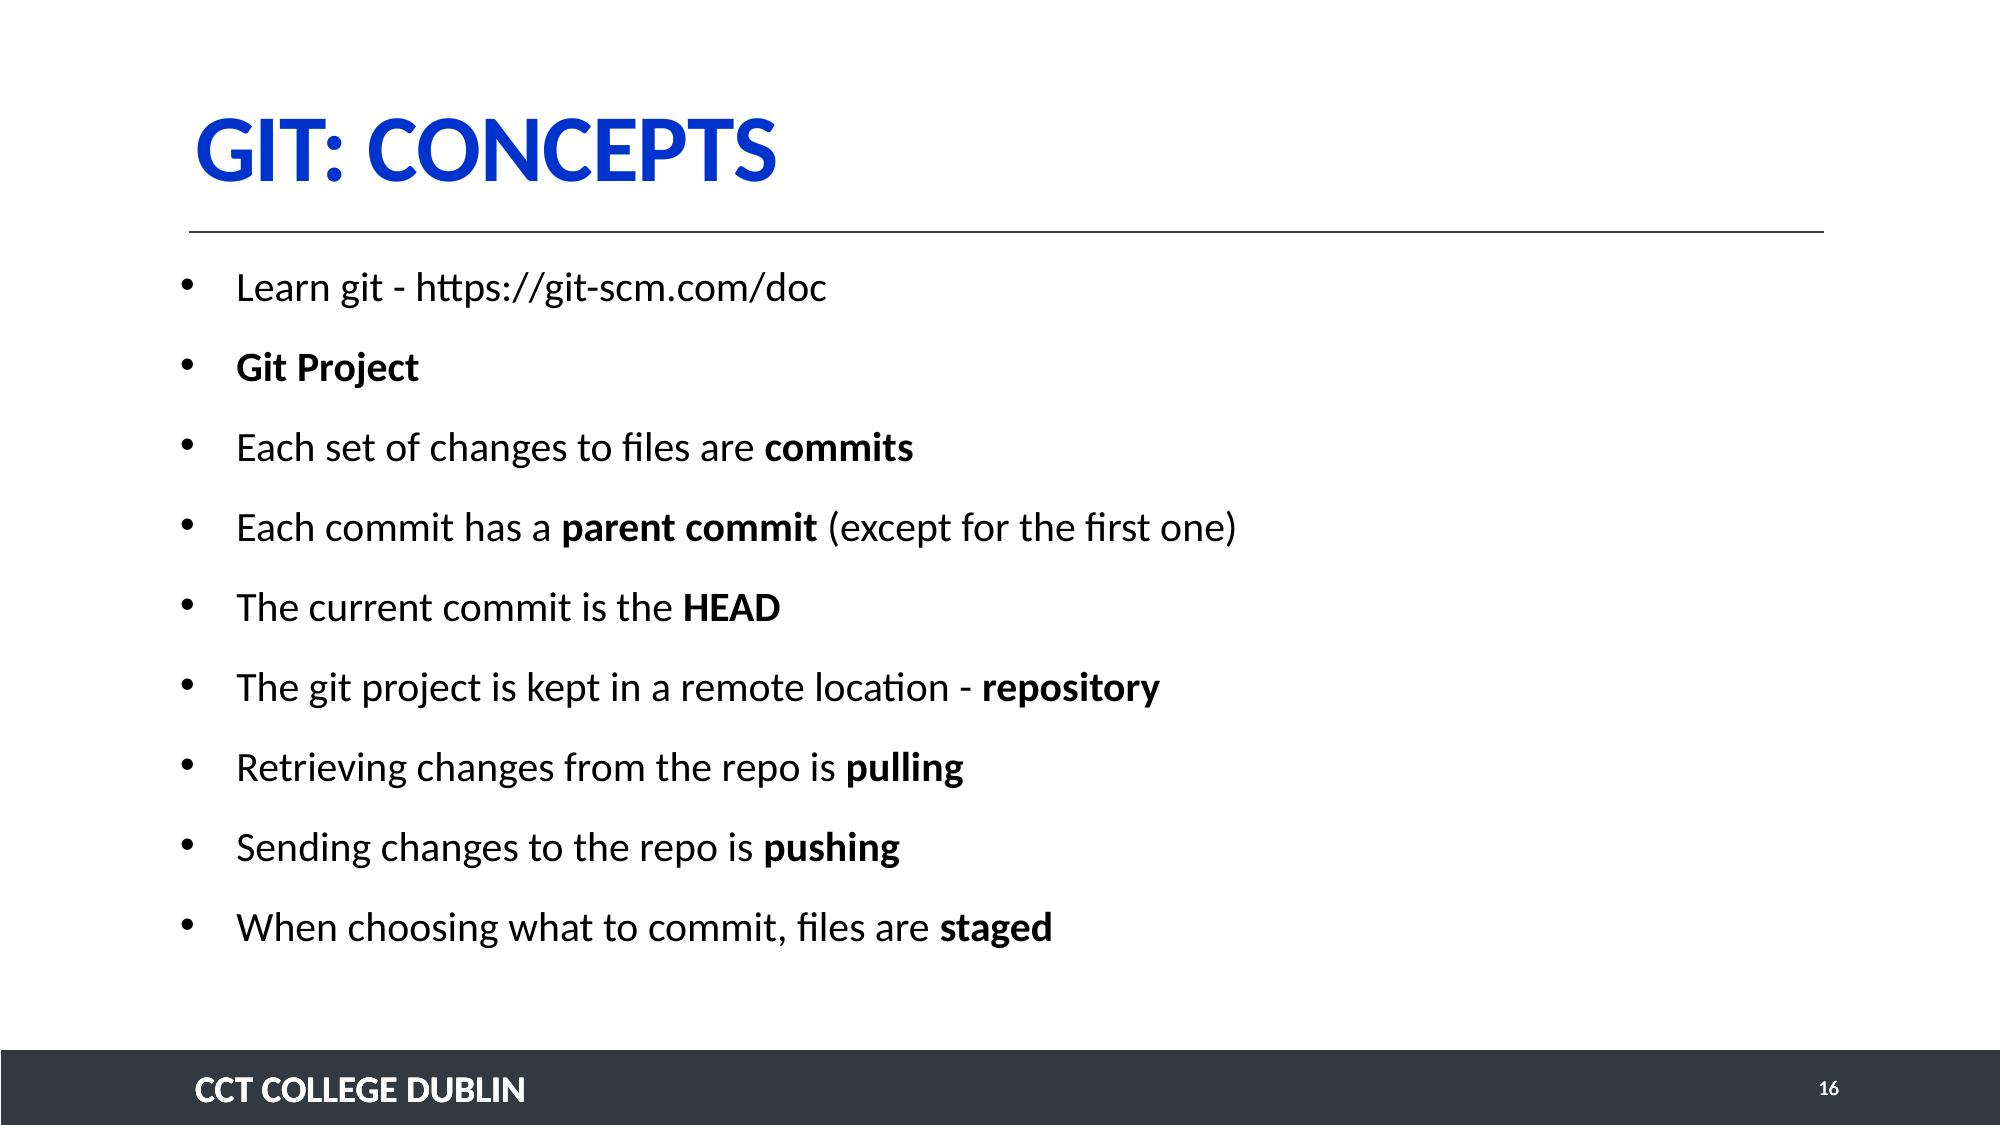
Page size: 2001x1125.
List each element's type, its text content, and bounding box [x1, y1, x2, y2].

list Learn git - https://git-scm.com/doc Git Project Each set of changes to files are commits Each commit has a parent commit (except for the first one) The current commit is the HEAD The git project is kept in a remote location - repository Retrieving changes from the repo is pulling Sending changes to the repo is pushing When choosing what to commit, files are staged [180, 246, 1831, 1043]
text_box [1803, 1057, 1932, 1118]
title GIT: CONCEPTS [180, 7, 1831, 211]
text_box CCT COLLEGE DUBLIN [180, 1057, 1299, 1118]
